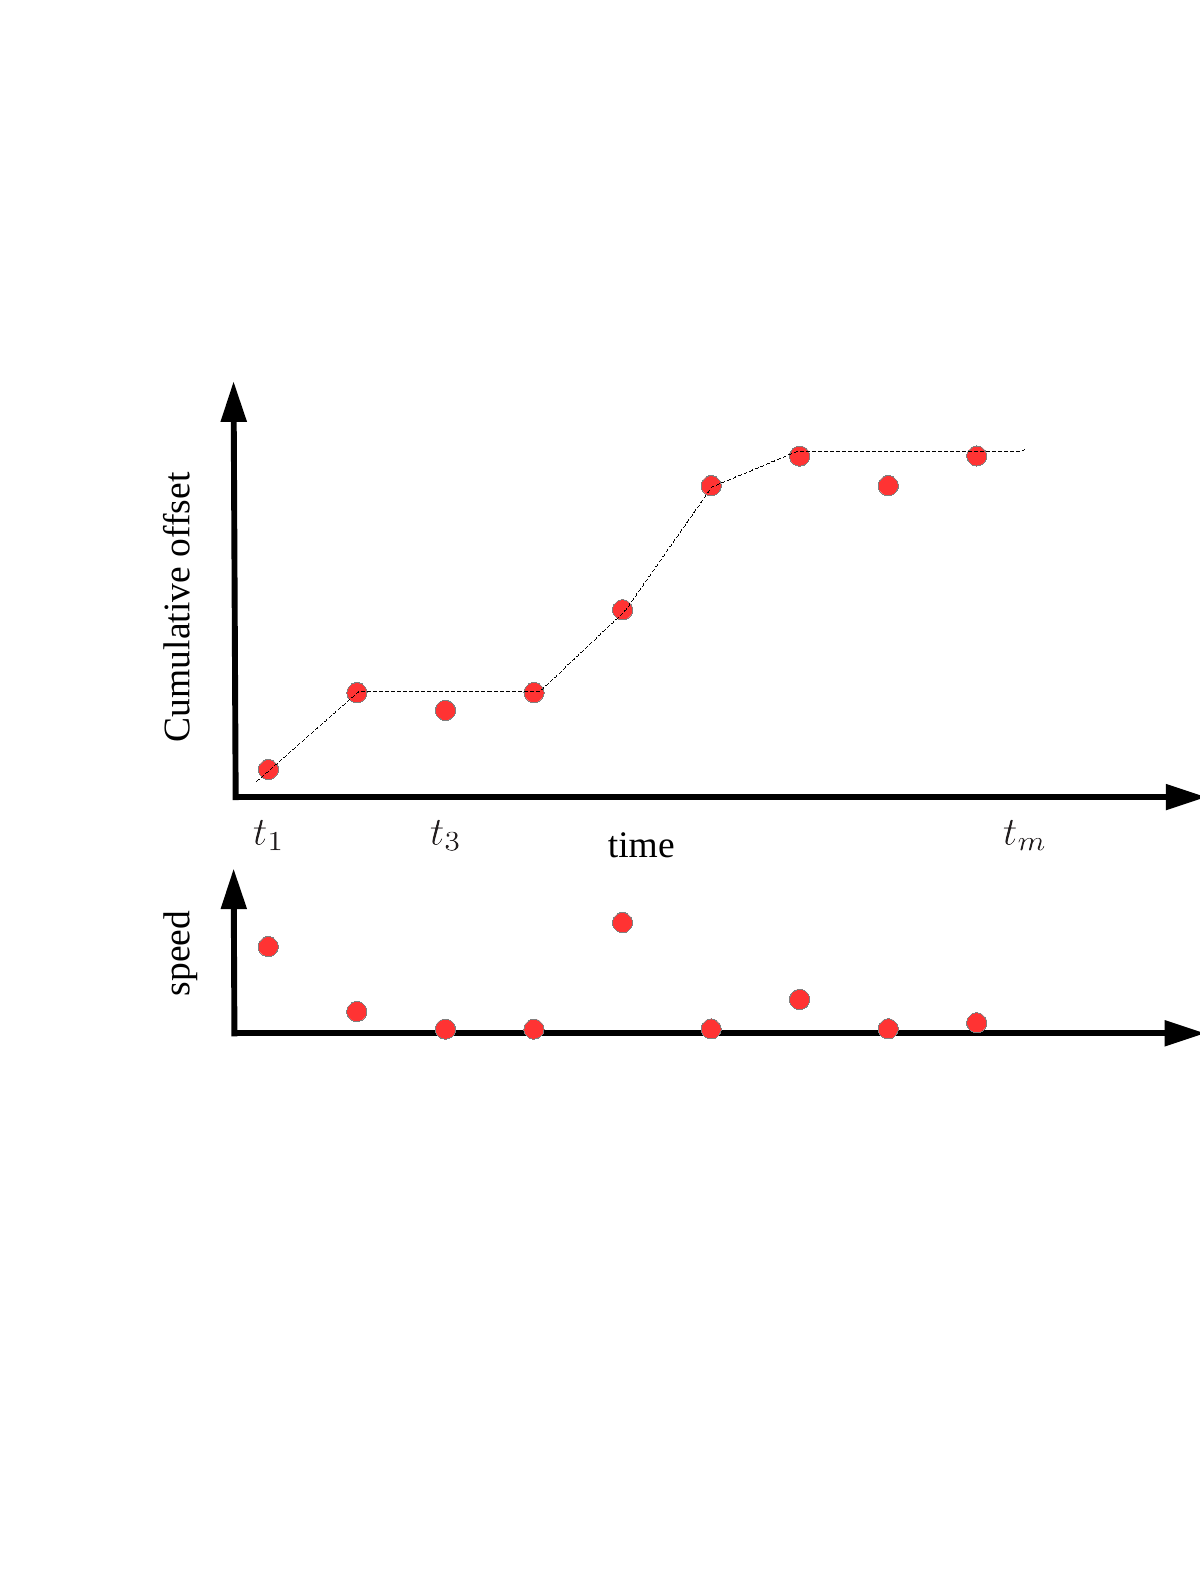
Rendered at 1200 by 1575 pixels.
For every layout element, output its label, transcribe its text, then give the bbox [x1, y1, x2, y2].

picture [427, 814, 463, 854]
text_box [612, 912, 633, 933]
text_box [346, 1001, 367, 1022]
text_box speed [148, 885, 205, 1011]
text_box [701, 1018, 722, 1039]
text_box [701, 475, 722, 496]
text_box [435, 700, 456, 721]
text_box [258, 759, 279, 780]
text_box [435, 1019, 456, 1040]
text_box time [593, 816, 695, 878]
text_box [612, 599, 633, 620]
picture [1000, 814, 1052, 854]
picture [250, 814, 286, 854]
text_box [523, 682, 545, 703]
text_box [966, 1012, 987, 1033]
text_box [966, 445, 987, 467]
text_box [878, 1018, 899, 1039]
text_box Cumulative offset [148, 430, 205, 757]
text_box [346, 682, 368, 703]
text_box [789, 446, 810, 467]
text_box [878, 475, 899, 496]
text_box [789, 989, 810, 1010]
text_box [258, 936, 279, 957]
text_box [523, 1019, 545, 1040]
